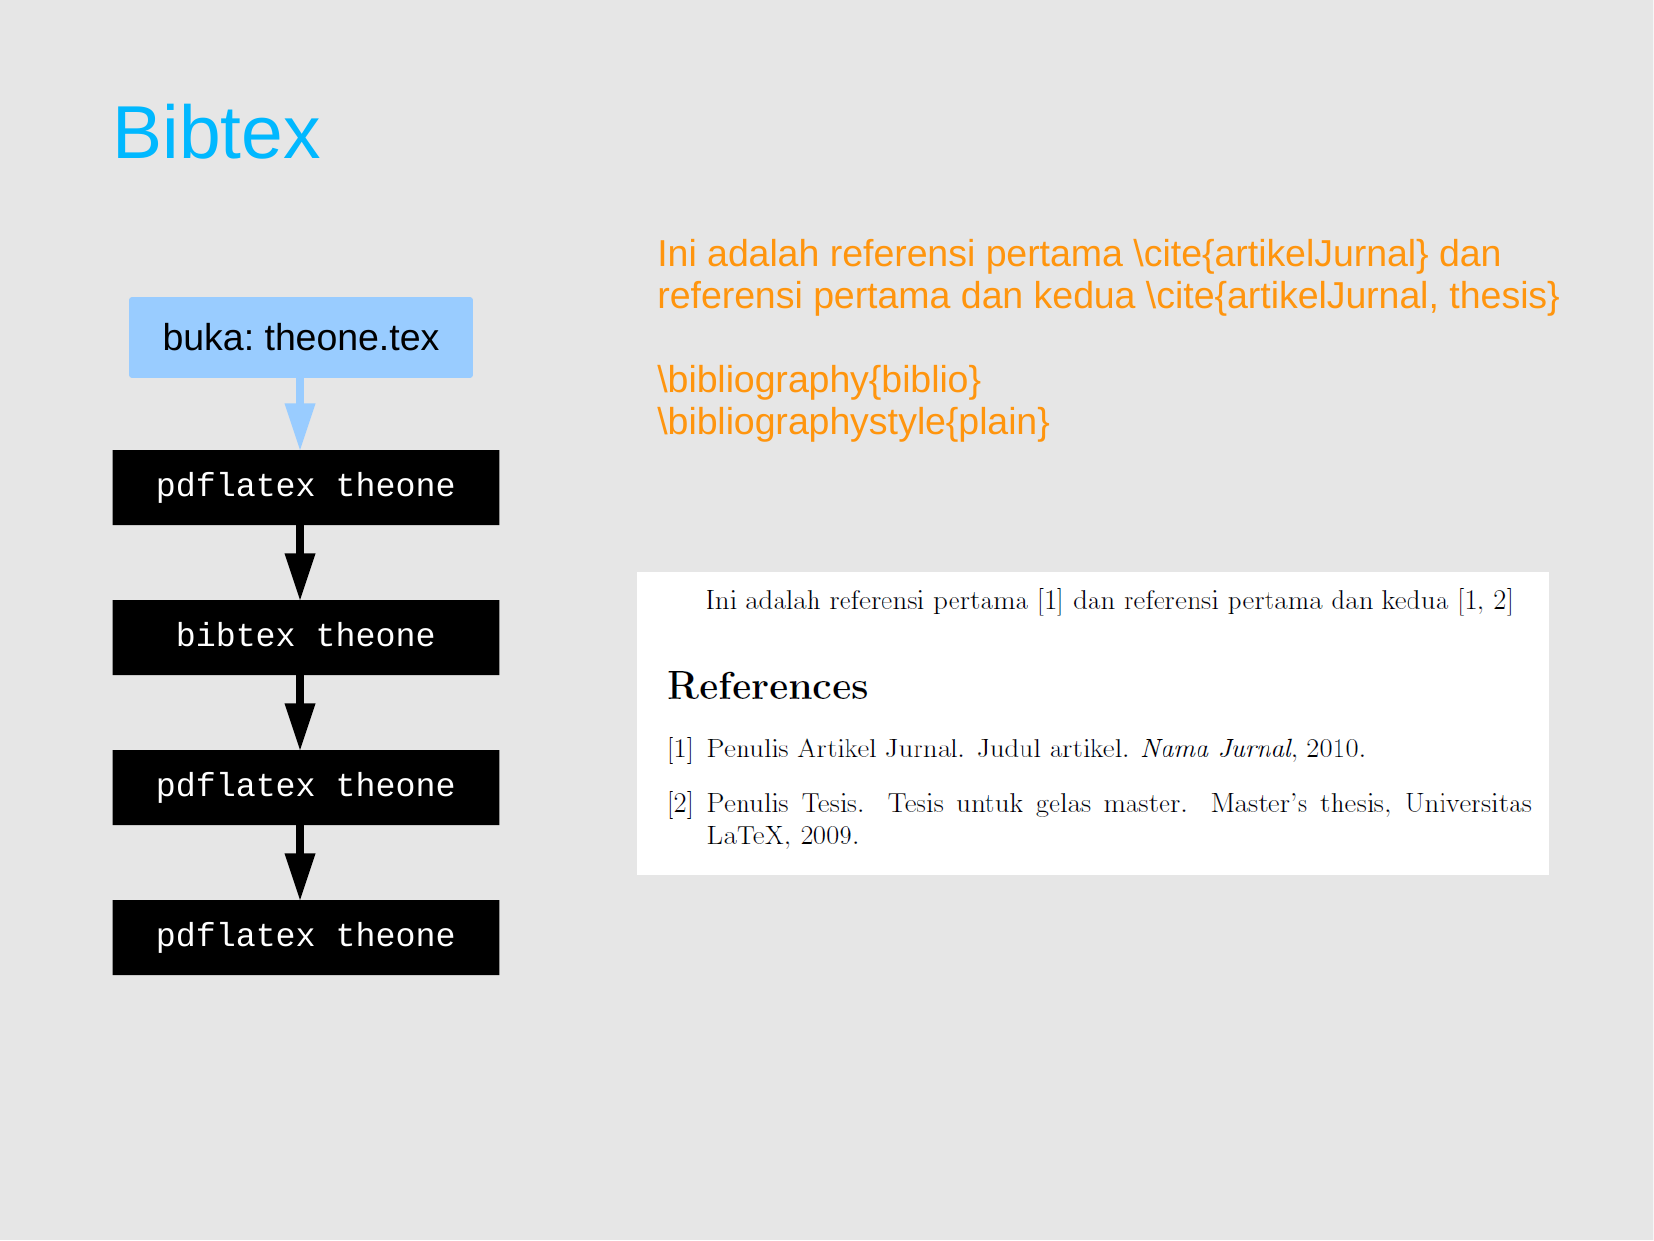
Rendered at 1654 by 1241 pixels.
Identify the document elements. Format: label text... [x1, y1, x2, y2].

text_box Ini adalah referensi pertama \cite{artikelJurnal} dan referensi pertama dan kedua \cite{artikelJurnal, thesis} \bibliography{biblio} \bibliographystyle{plain} [642, 225, 1576, 493]
text_box pdflatex theone [112, 900, 500, 976]
picture [637, 572, 1549, 875]
text_box pdflatex theone [112, 450, 500, 526]
text_box bibtex theone [112, 600, 500, 676]
text_box pdflatex theone [112, 750, 500, 826]
title Bibtex [112, 86, 1571, 180]
text_box buka: theone.tex [132, 300, 470, 376]
